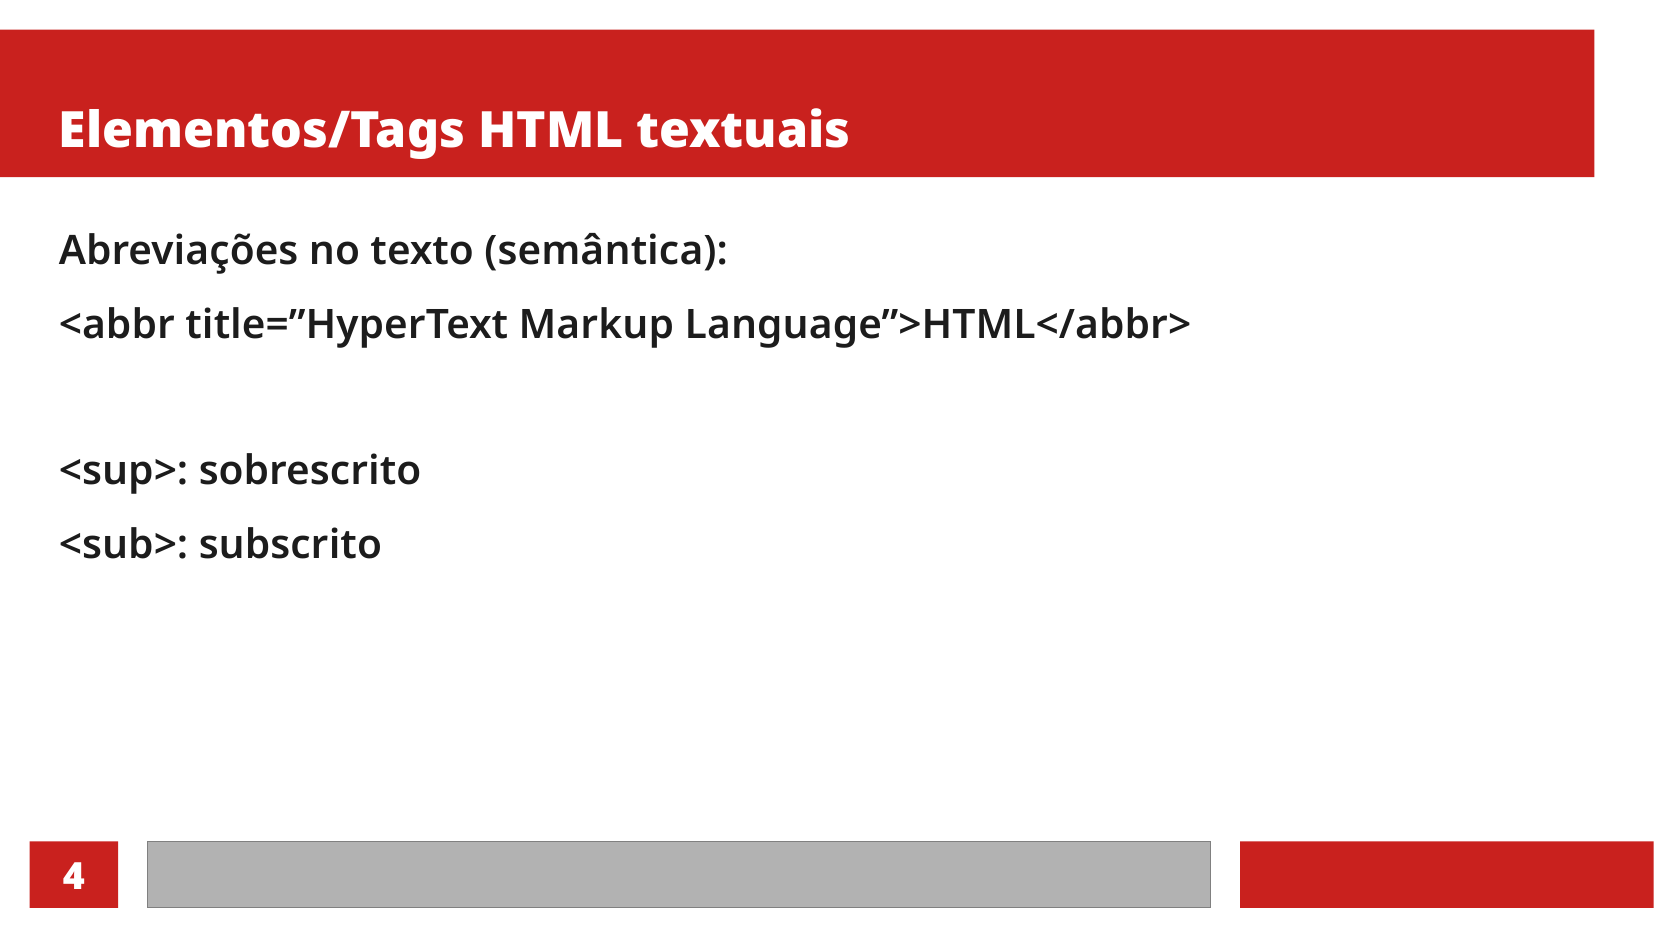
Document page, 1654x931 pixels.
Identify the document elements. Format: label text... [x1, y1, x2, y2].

title Elementos/Tags HTML textuais [59, 44, 1595, 163]
list Abreviações no texto (semântica): <abbr title=”HyperText Markup Language”>HTML</abbr> <sup>: sobrescrito <sub>: subscrito [59, 221, 1565, 798]
